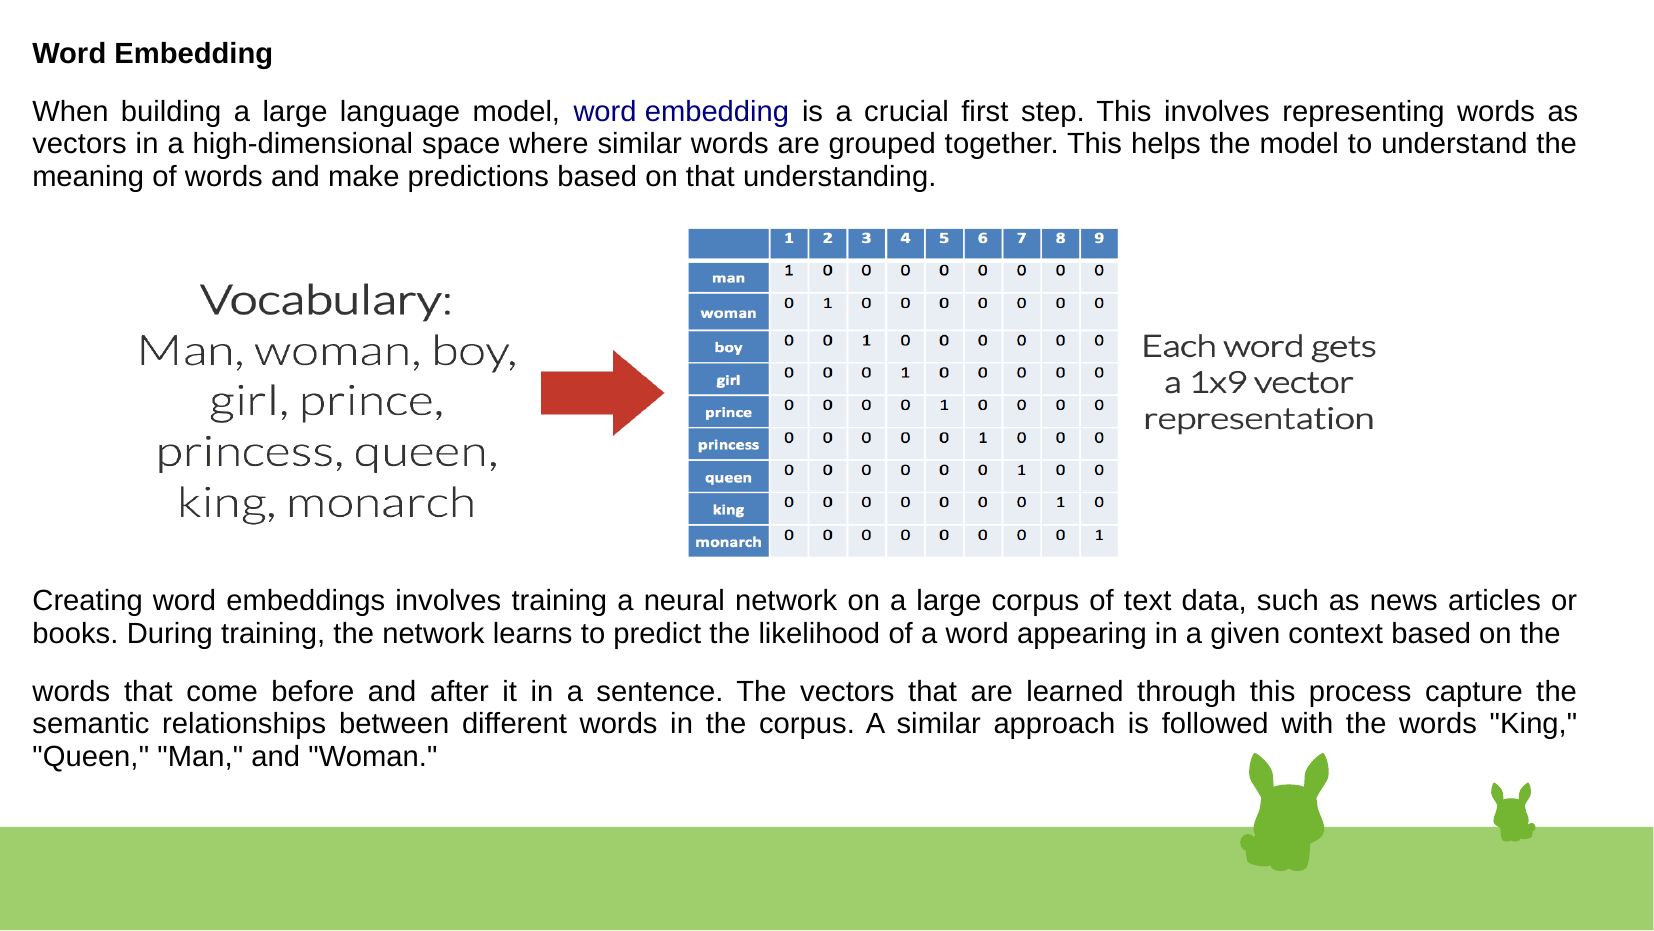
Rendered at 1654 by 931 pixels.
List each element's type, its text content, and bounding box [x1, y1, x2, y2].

picture [124, 206, 1388, 576]
text_box Creating word embeddings involves training a neural network on a large corpus of text data, such as news articles or books. During training, the network learns to predict the likelihood of a word appearing in a given context based on the words that come before and after it in a sentence. The vectors that are learned through this process capture the semantic relationships between different words in the corpus. A similar approach is followed with the words "King," "Queen," "Man," and "Woman." [17, 576, 1595, 810]
text_box Word Embedding When building a large language model, word embedding is a crucial first step. This involves representing words as vectors in a high-dimensional space where similar words are grouped together. This helps the model to understand the meaning of words and make predictions based on that understanding. [17, 29, 1595, 355]
